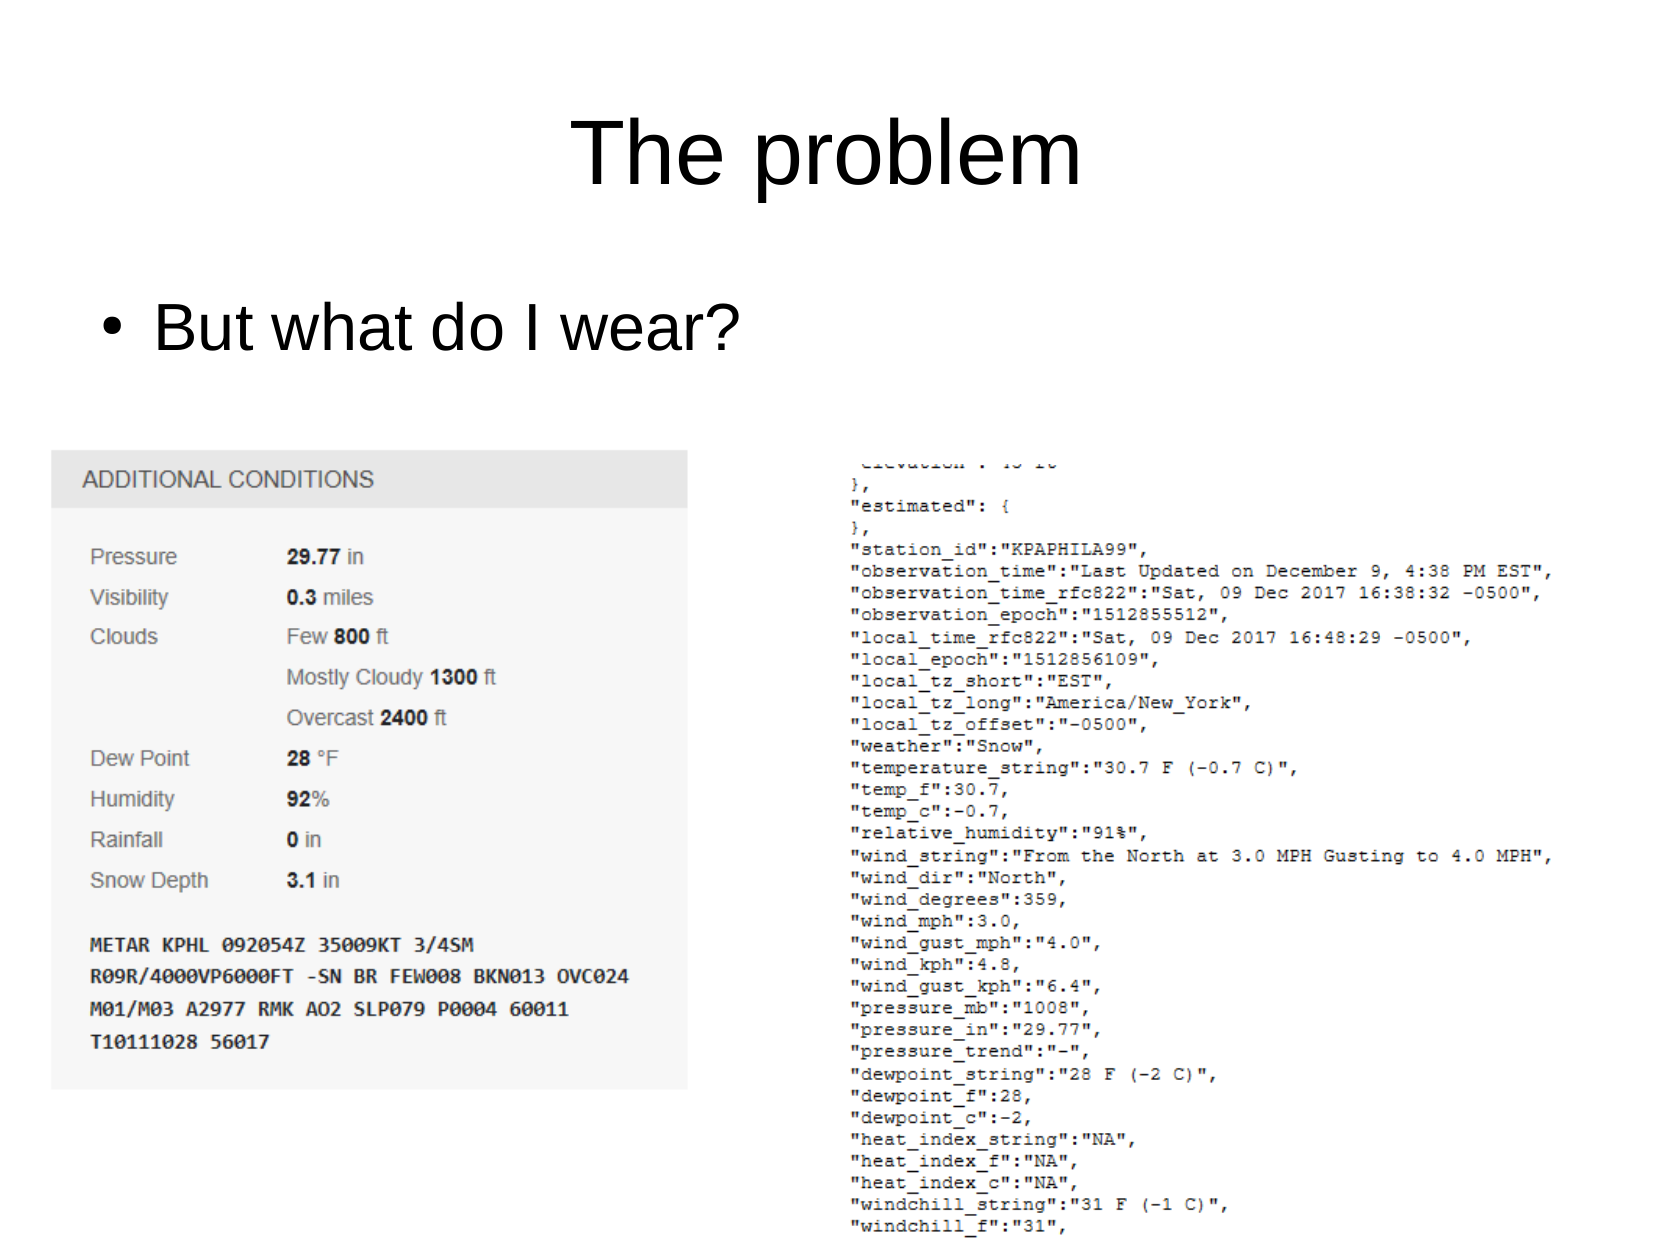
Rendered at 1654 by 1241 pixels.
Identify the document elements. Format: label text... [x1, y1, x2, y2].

picture [754, 464, 1654, 1241]
list But what do I wear? [82, 290, 1571, 1010]
picture [39, 416, 706, 1111]
title The problem [82, 49, 1571, 257]
